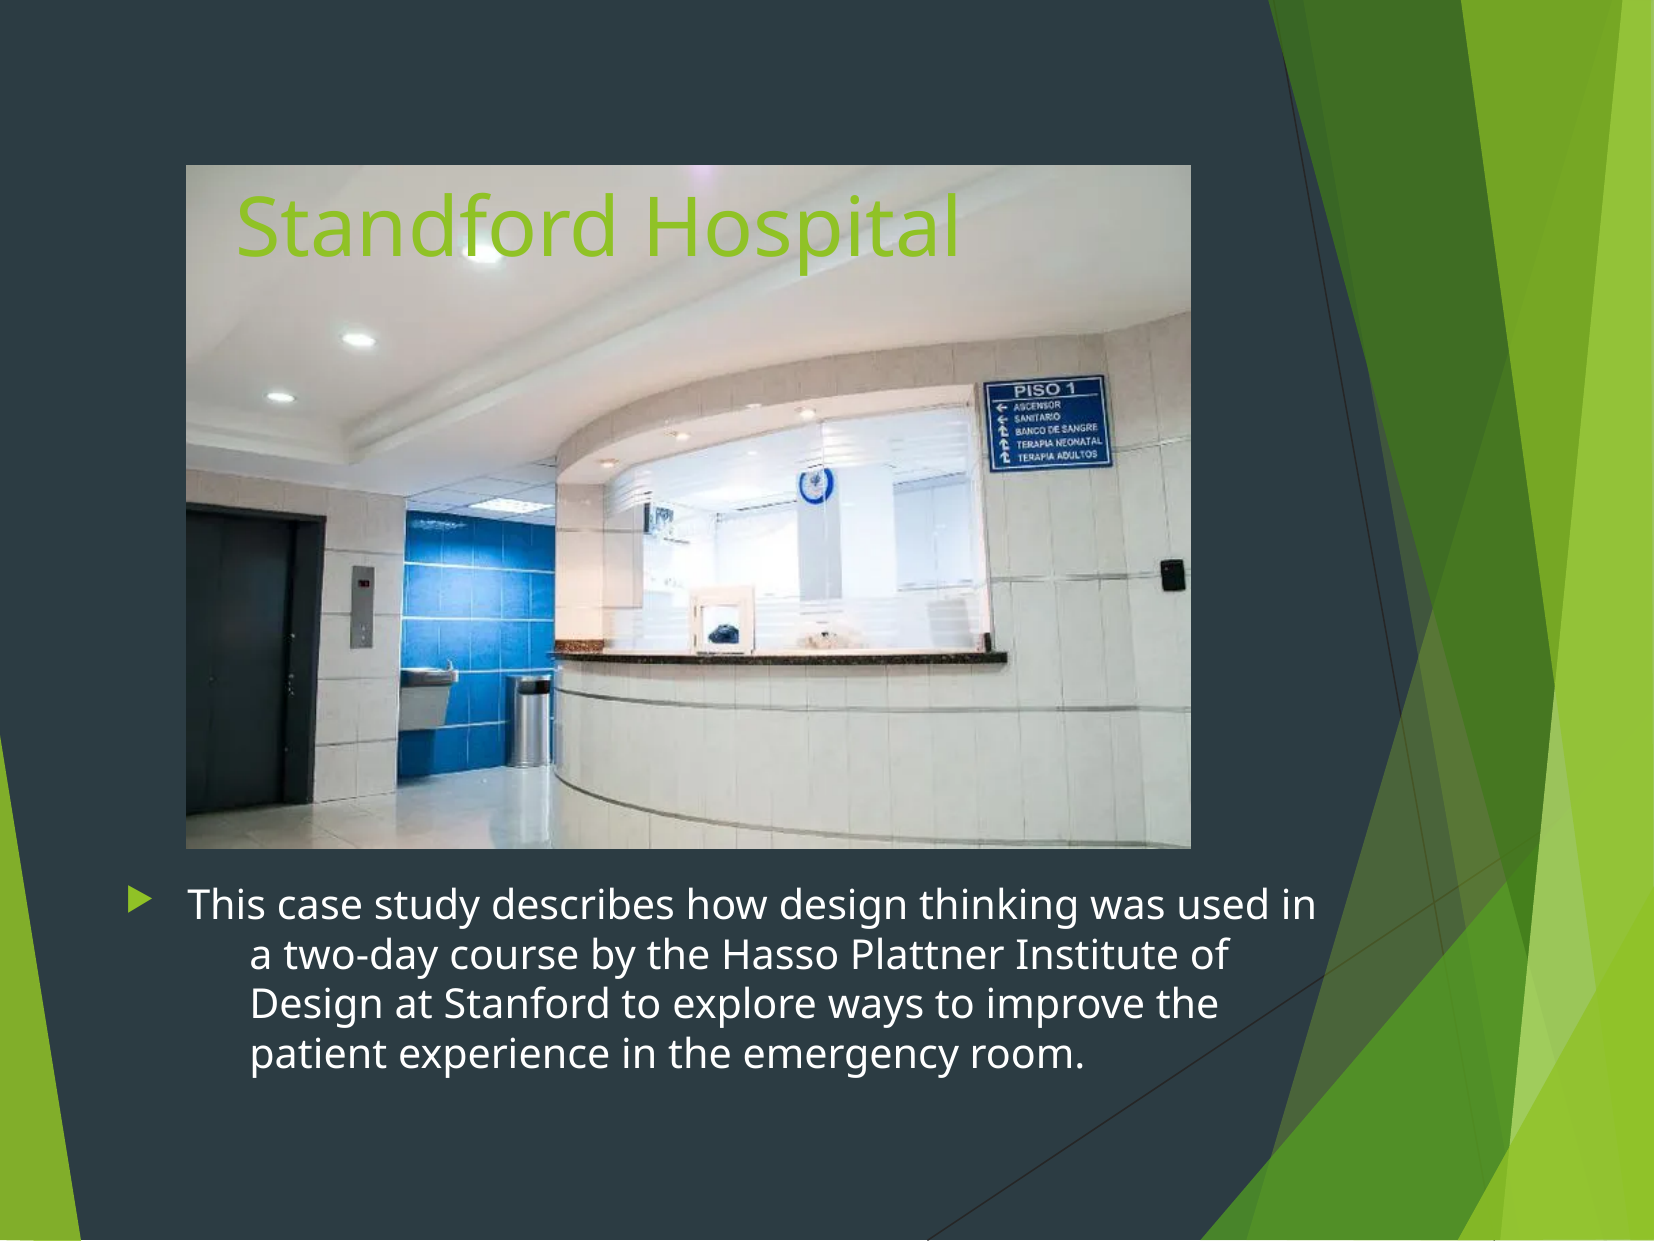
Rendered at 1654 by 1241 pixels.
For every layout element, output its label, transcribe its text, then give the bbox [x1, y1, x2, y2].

title Standford Hospital [220, 165, 1369, 405]
list This case study describes how design thinking was used in a two-day course by the Hasso Plattner Institute of Design at Stanford to explore ways to improve the patient experience in the emergency room. [110, 871, 1335, 1241]
picture [186, 165, 1191, 849]
